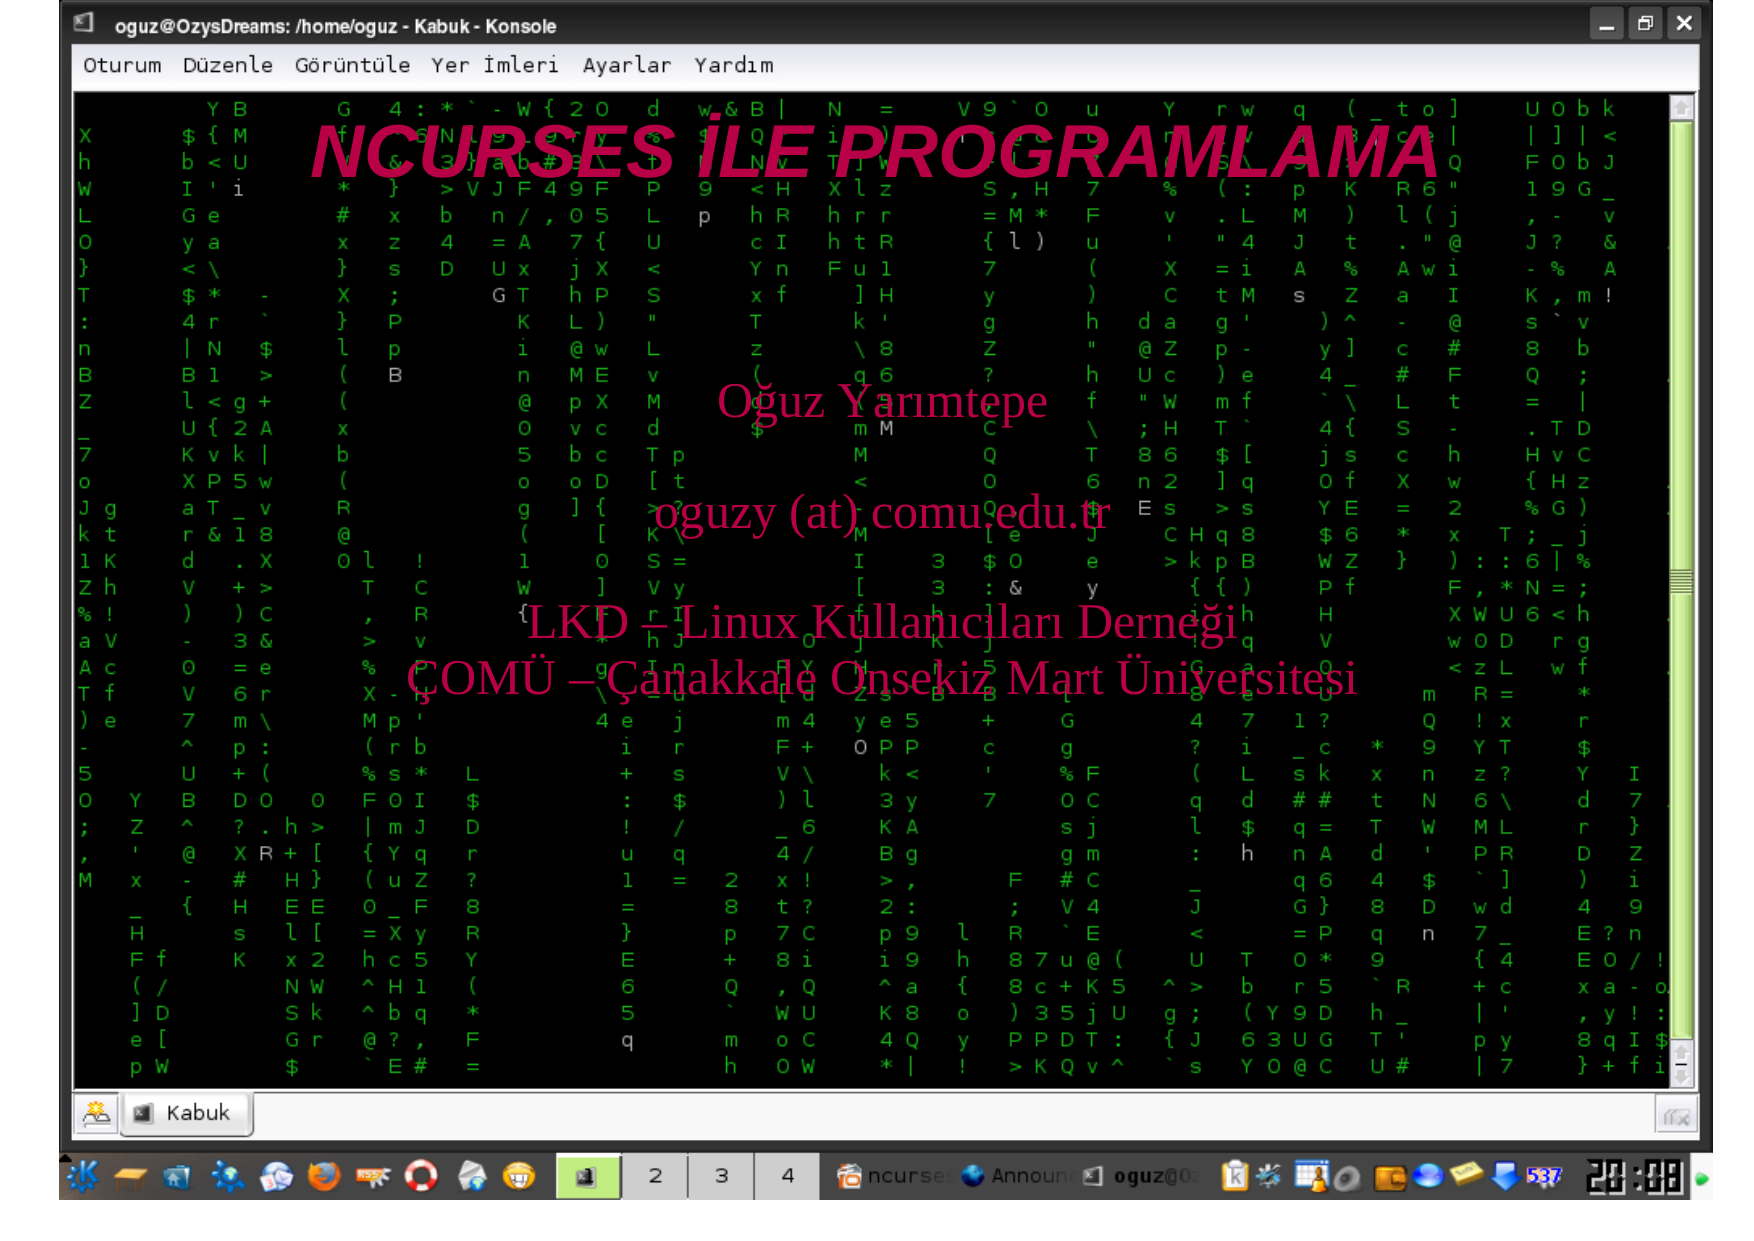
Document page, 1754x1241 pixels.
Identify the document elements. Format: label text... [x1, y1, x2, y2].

subtitle Oğuz Yarımtepe oguzy (at) comu.edu.tr LKD – Linux Kullanıcıları Derneği ÇOMÜ – Çanakkale Onsekiz Mart Üniversitesi [71, 272, 1695, 1055]
picture [59, 0, 1713, 1200]
title NCURSES İLE PROGRAMLAMA [59, 59, 1695, 244]
